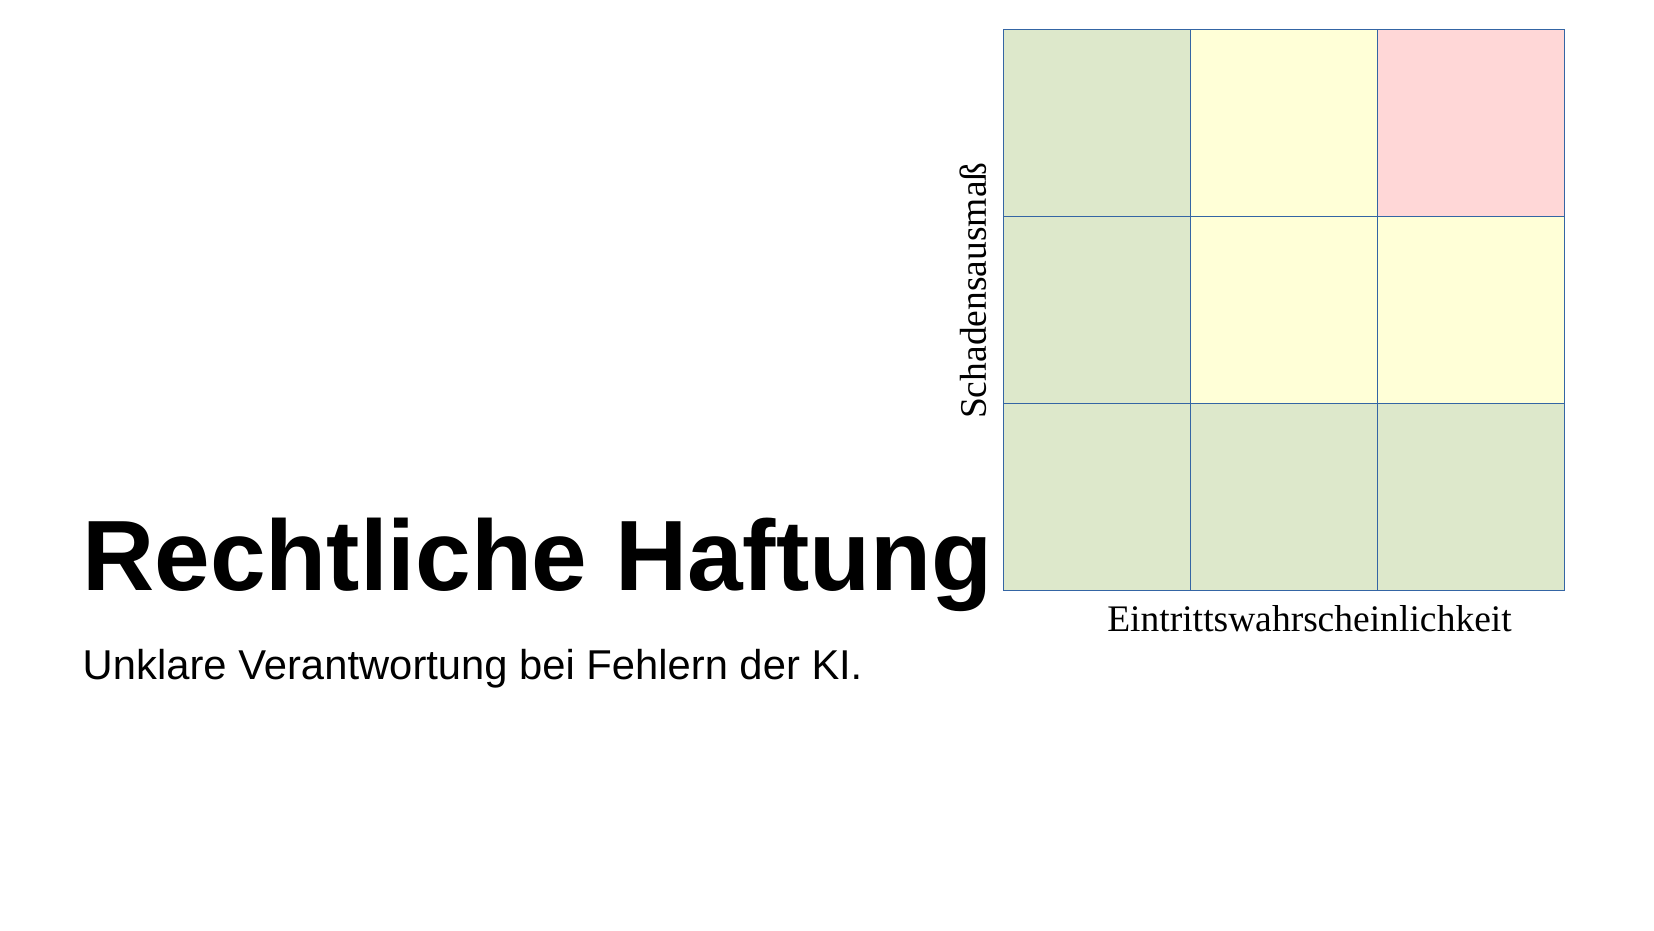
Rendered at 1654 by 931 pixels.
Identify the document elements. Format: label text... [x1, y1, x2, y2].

text_box Schadensausmaß [944, 147, 1002, 434]
text_box Eintrittswahrscheinlichkeit [1092, 590, 1527, 647]
text_box [1003, 29, 1565, 591]
list Rechtliche Haftung Unklare Verantwortung bei Fehlern der KI. [82, 217, 1571, 758]
